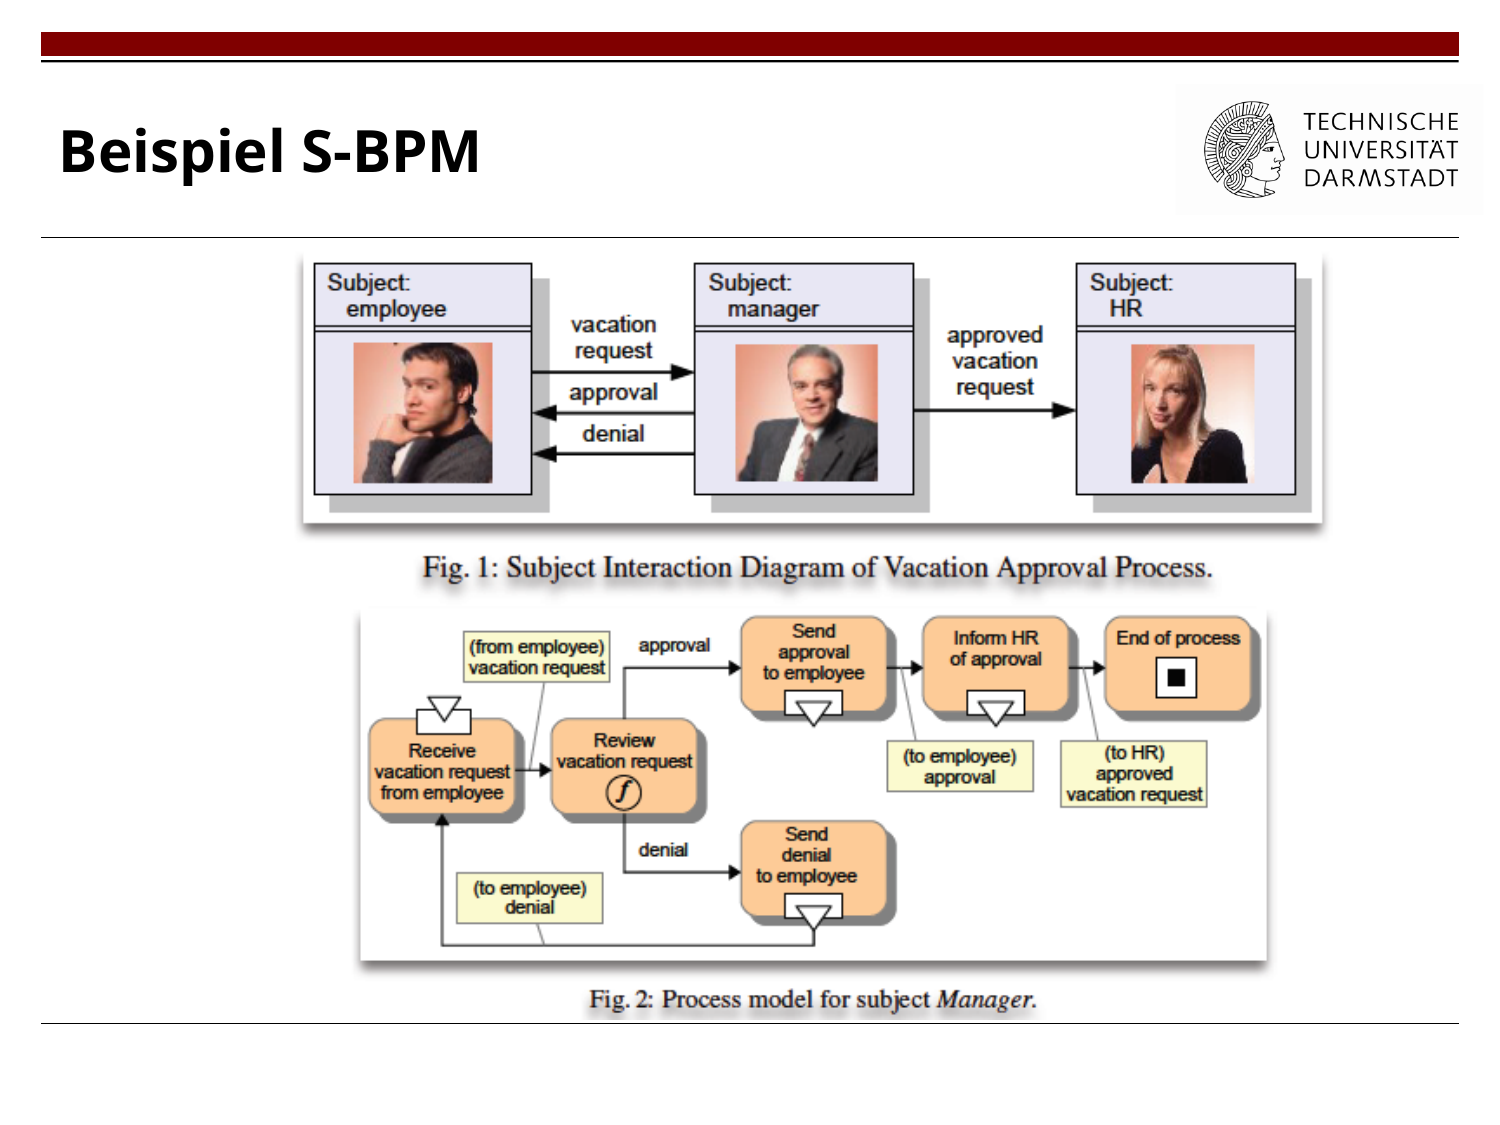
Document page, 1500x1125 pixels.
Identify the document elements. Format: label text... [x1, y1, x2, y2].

picture [1188, 84, 1484, 215]
title Beispiel S-BPM [58, 80, 1188, 218]
picture [288, 244, 1333, 1020]
